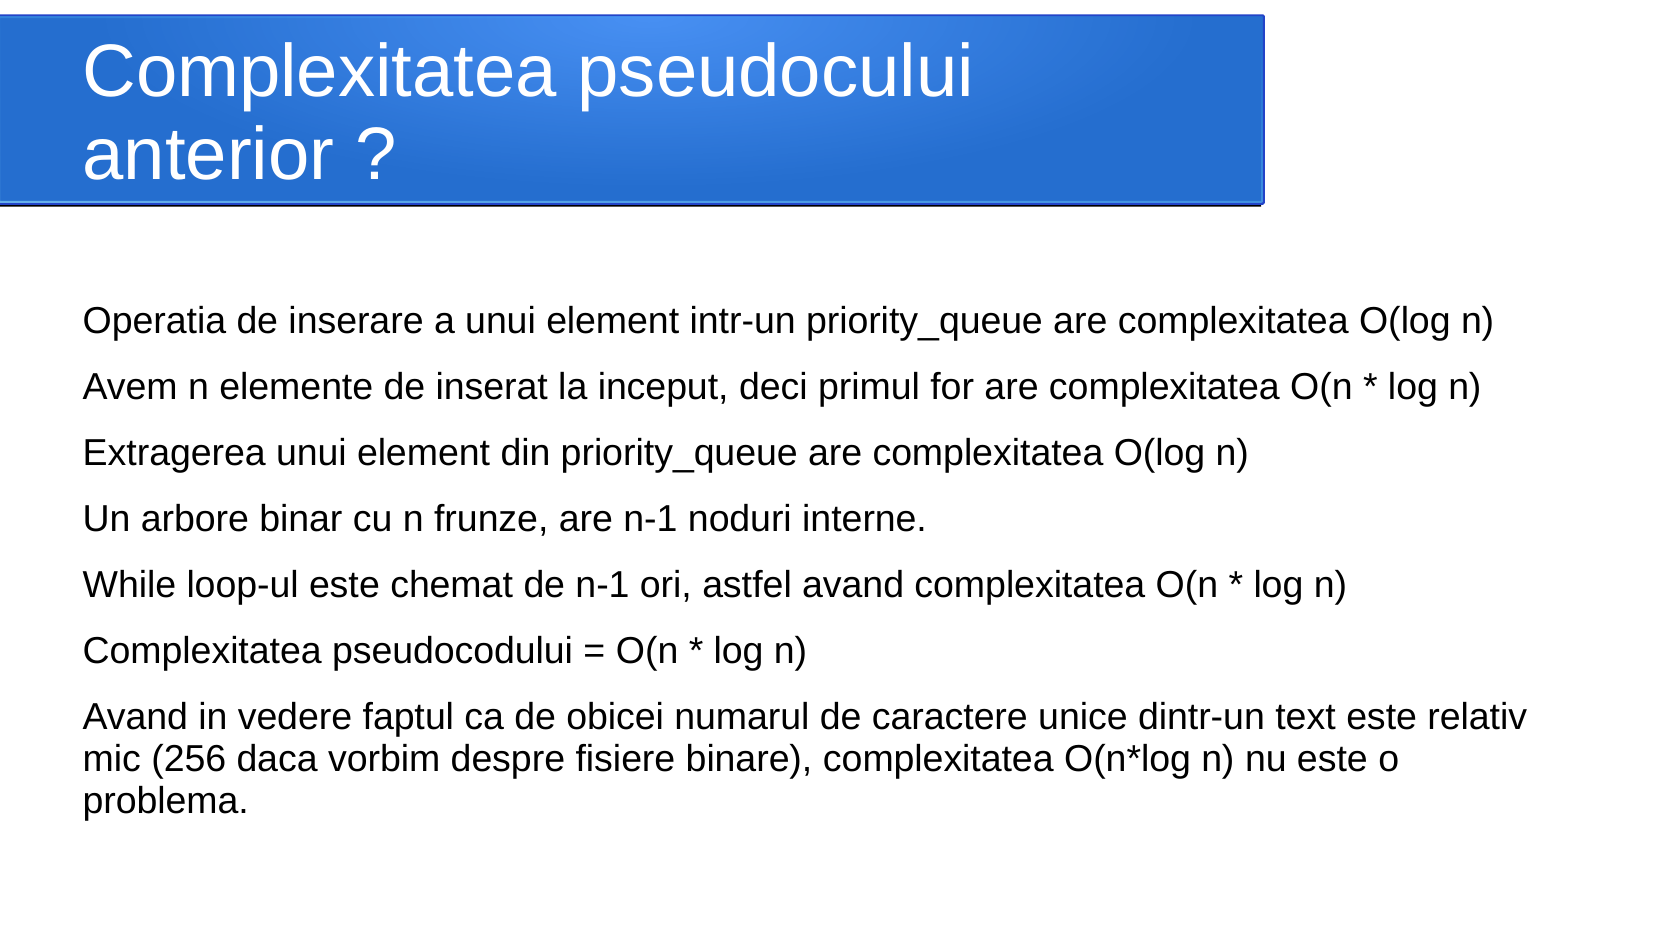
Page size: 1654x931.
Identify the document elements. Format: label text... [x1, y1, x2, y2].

list Operatia de inserare a unui element intr-un priority_queue are complexitatea O(log n) Avem n elemente de inserat la inceput, deci primul for are complexitatea O(n * log n) Extragerea unui element din priority_queue are complexitatea O(log n) Un arbore binar cu n frunze, are n-1 noduri interne. While loop-ul este chemat de n-1 ori, astfel avand complexitatea O(n * log n) Complexitatea pseudocodului = O(n * log n) Avand in vedere faptul ca de obicei numarul de caractere unice dintr-un text este relativ mic (256 daca vorbim despre fisiere binare), complexitatea O(n*log n) nu este o problema. [82, 300, 1571, 841]
title Complexitatea pseudocului anterior ? [82, 29, 1235, 196]
